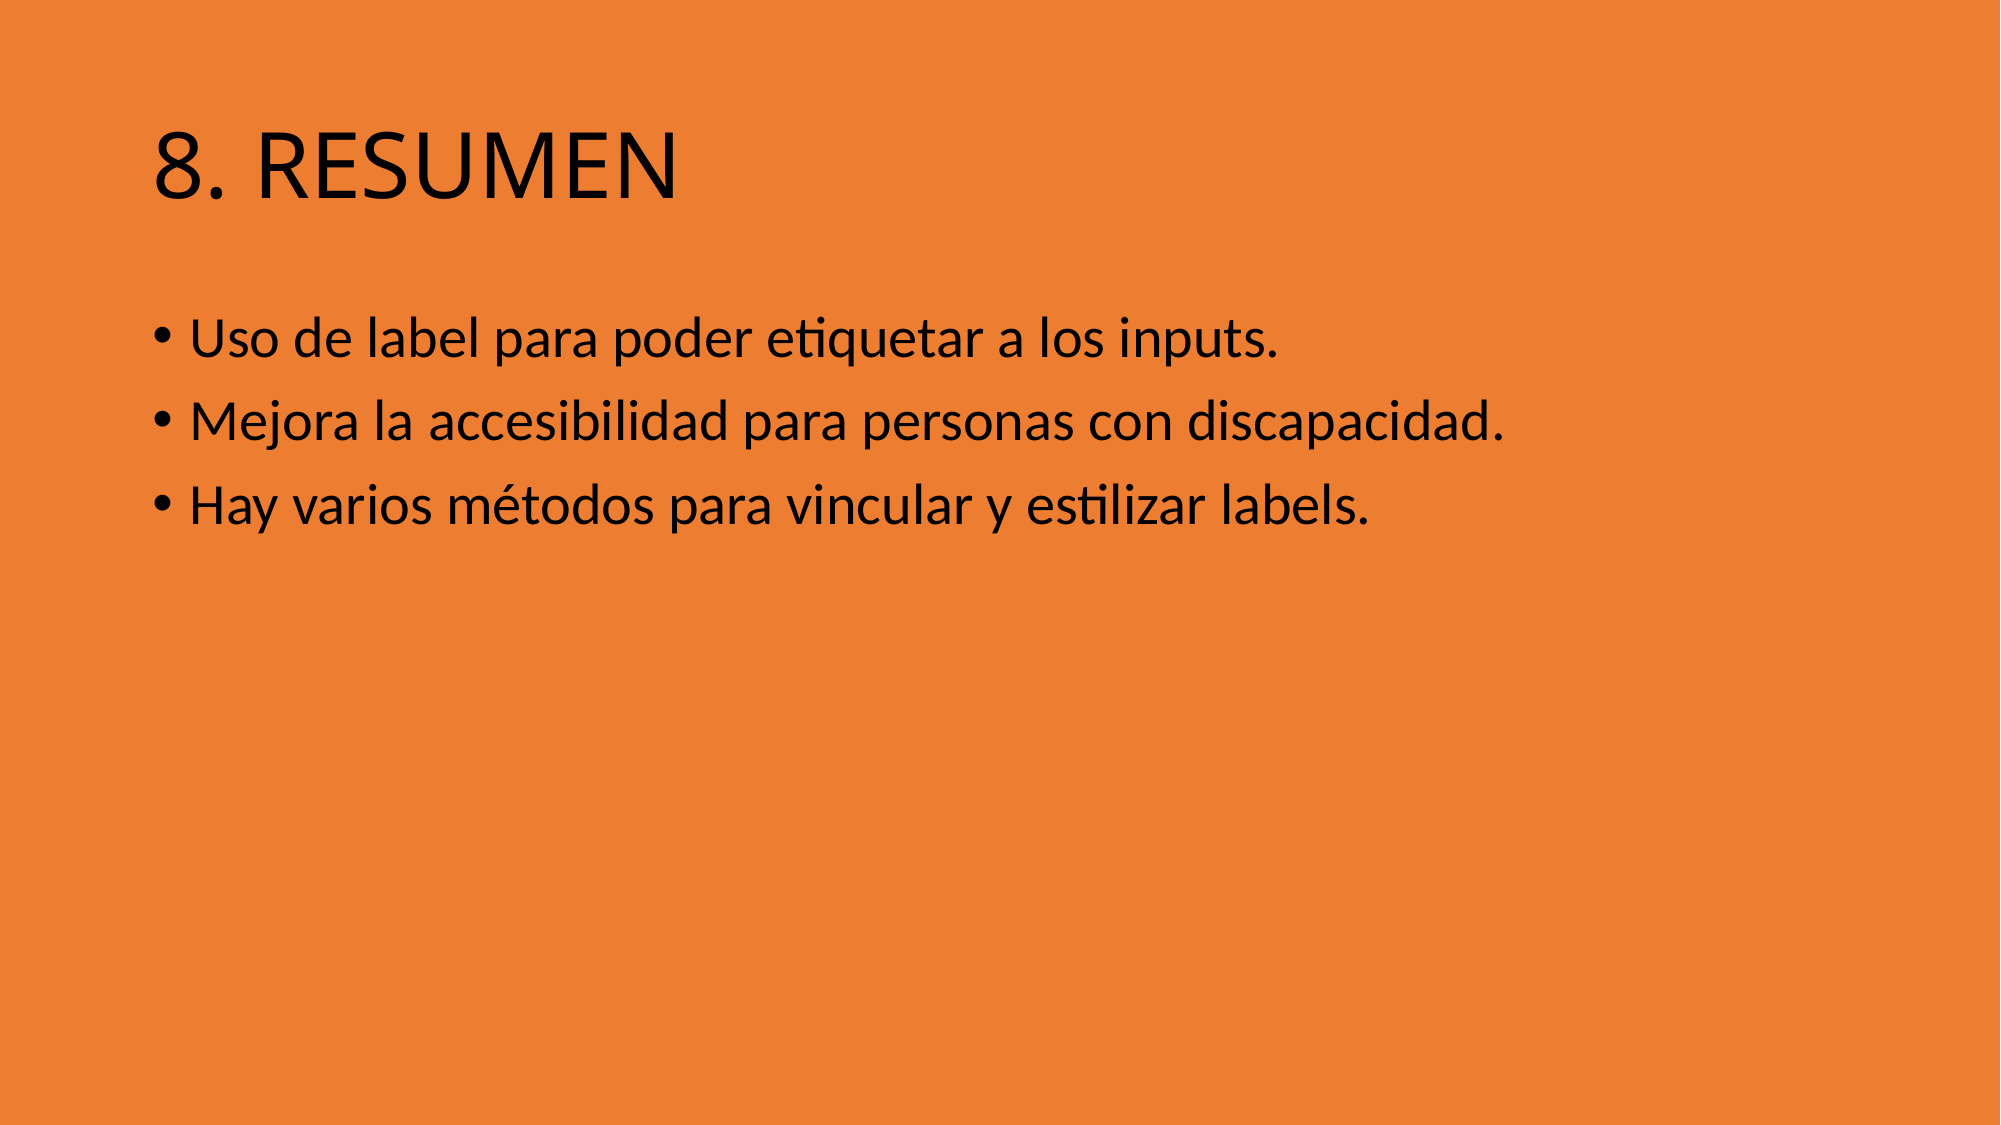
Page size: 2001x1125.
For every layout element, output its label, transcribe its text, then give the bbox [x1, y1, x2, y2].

list Uso de label para poder etiquetar a los inputs. Mejora la accesibilidad para personas con discapacidad. Hay varios métodos para vincular y estilizar labels. [137, 299, 1863, 1014]
title 8. RESUMEN [137, 59, 1863, 278]
